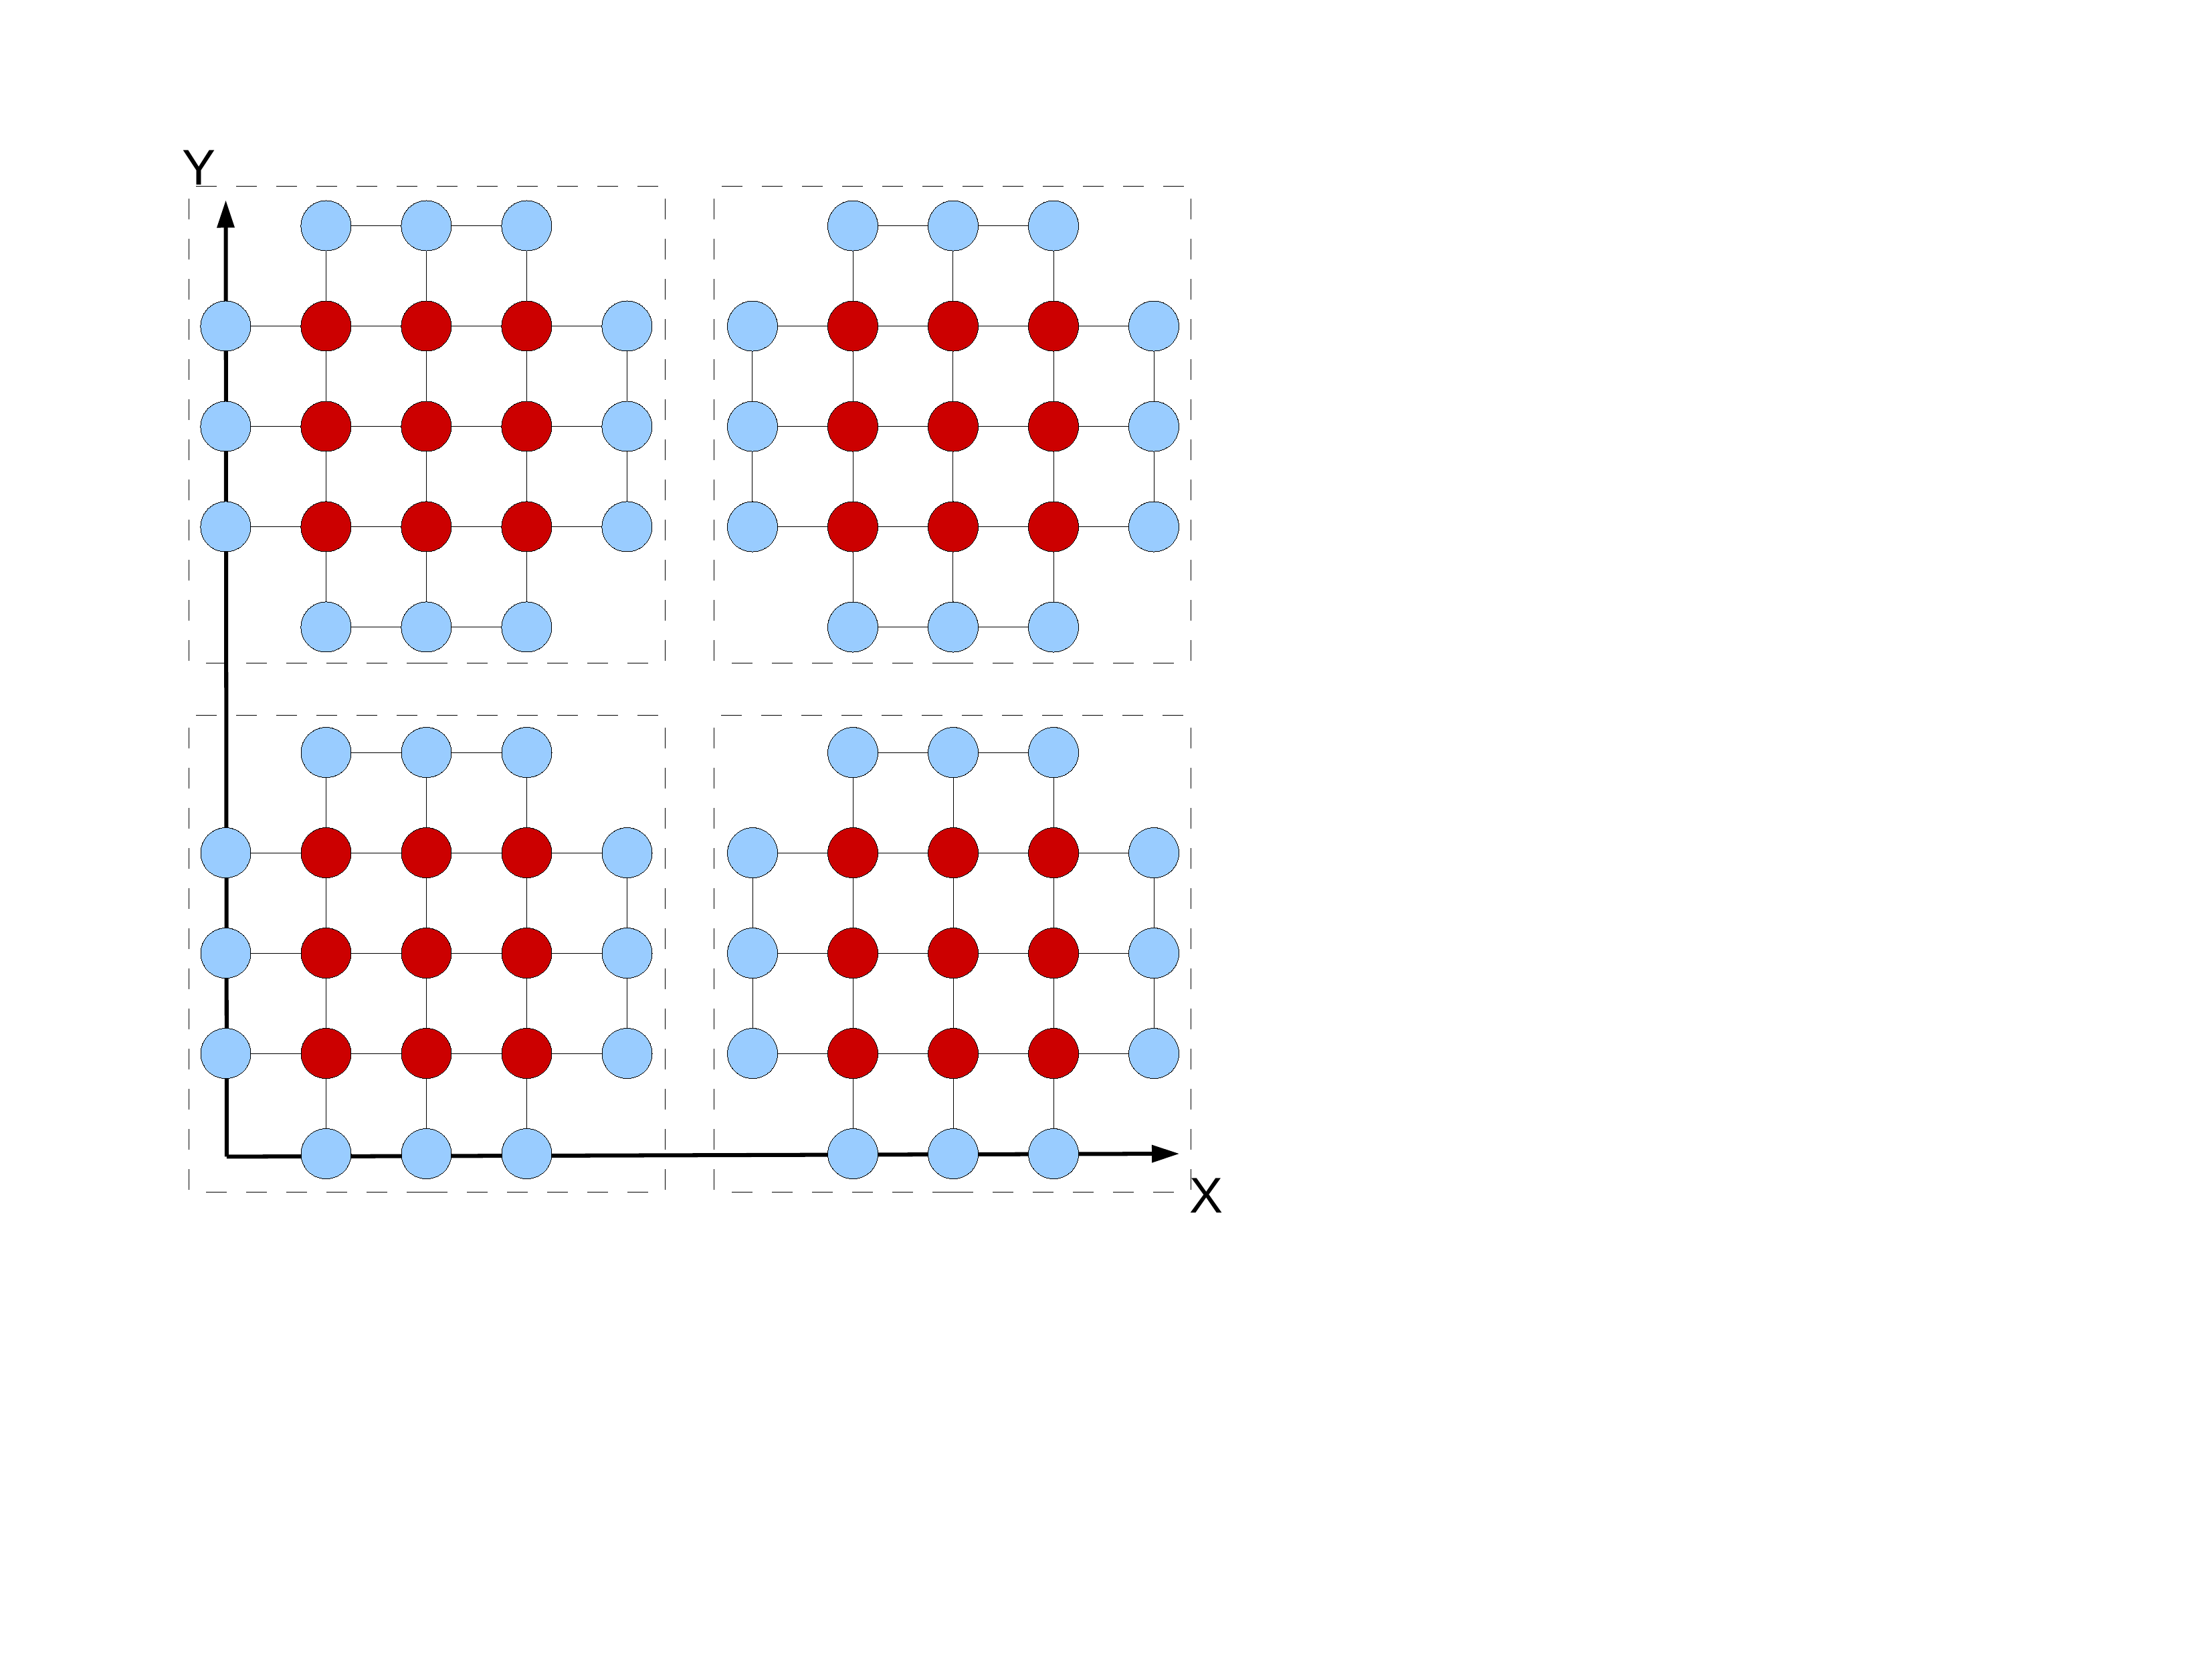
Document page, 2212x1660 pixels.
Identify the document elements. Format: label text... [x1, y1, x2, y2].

text_box [1028, 928, 1079, 978]
text_box [928, 1028, 979, 1079]
text_box [200, 501, 251, 552]
text_box [1128, 827, 1179, 878]
text_box [602, 1028, 653, 1079]
text_box [401, 1028, 452, 1079]
text_box [301, 928, 352, 978]
text_box [401, 501, 451, 552]
text_box [401, 601, 451, 652]
text_box X [1179, 1162, 1233, 1229]
text_box [200, 401, 251, 451]
text_box [727, 827, 778, 878]
text_box [602, 928, 653, 978]
text_box [502, 1028, 552, 1079]
text_box [928, 827, 979, 878]
text_box [300, 601, 351, 652]
text_box [1028, 601, 1079, 653]
text_box [502, 727, 552, 778]
text_box [1028, 501, 1079, 552]
text_box [827, 827, 878, 878]
text_box [727, 501, 778, 552]
text_box [401, 827, 452, 878]
text_box [928, 1128, 979, 1179]
text_box [300, 200, 351, 251]
text_box [827, 928, 878, 978]
text_box [301, 827, 352, 878]
text_box [401, 401, 451, 451]
text_box [727, 401, 778, 452]
text_box [401, 928, 452, 978]
text_box [727, 301, 778, 352]
text_box [502, 1128, 552, 1179]
text_box [502, 928, 552, 978]
text_box [401, 200, 451, 251]
text_box [1128, 301, 1179, 352]
text_box [827, 301, 878, 352]
text_box [1128, 401, 1179, 452]
text_box [300, 300, 351, 351]
text_box [501, 501, 552, 552]
text_box [827, 1128, 878, 1179]
text_box [501, 601, 552, 652]
text_box [928, 601, 979, 653]
text_box [827, 501, 878, 552]
text_box [827, 401, 878, 452]
text_box [301, 1028, 352, 1079]
text_box Y [172, 134, 226, 201]
text_box [201, 827, 252, 878]
text_box [301, 727, 352, 778]
text_box [1028, 301, 1079, 352]
text_box [201, 1028, 252, 1079]
text_box [928, 301, 979, 352]
text_box [601, 401, 652, 451]
text_box [827, 601, 878, 653]
text_box [1128, 501, 1179, 552]
text_box [1028, 1128, 1079, 1179]
text_box [827, 1028, 878, 1079]
text_box [200, 300, 251, 351]
text_box [827, 727, 878, 778]
text_box [401, 300, 451, 351]
text_box [1028, 401, 1079, 452]
text_box [727, 1028, 778, 1079]
text_box [928, 928, 979, 978]
text_box [501, 200, 552, 251]
text_box [300, 501, 351, 552]
text_box [1128, 1028, 1179, 1079]
text_box [827, 201, 878, 251]
text_box [727, 928, 778, 978]
text_box [601, 300, 652, 351]
text_box [928, 201, 979, 251]
text_box [301, 1128, 352, 1179]
text_box [300, 401, 351, 451]
text_box [1028, 727, 1079, 778]
text_box [1128, 928, 1179, 978]
text_box [928, 727, 979, 778]
text_box [401, 727, 452, 778]
text_box [1028, 201, 1079, 251]
text_box [1028, 1028, 1079, 1079]
text_box [928, 501, 979, 552]
text_box [501, 300, 552, 351]
text_box [502, 827, 552, 878]
text_box [601, 501, 652, 552]
text_box [928, 401, 979, 452]
text_box [201, 928, 252, 978]
text_box [1028, 827, 1079, 878]
text_box [602, 827, 653, 878]
text_box [501, 401, 552, 451]
text_box [401, 1128, 452, 1179]
